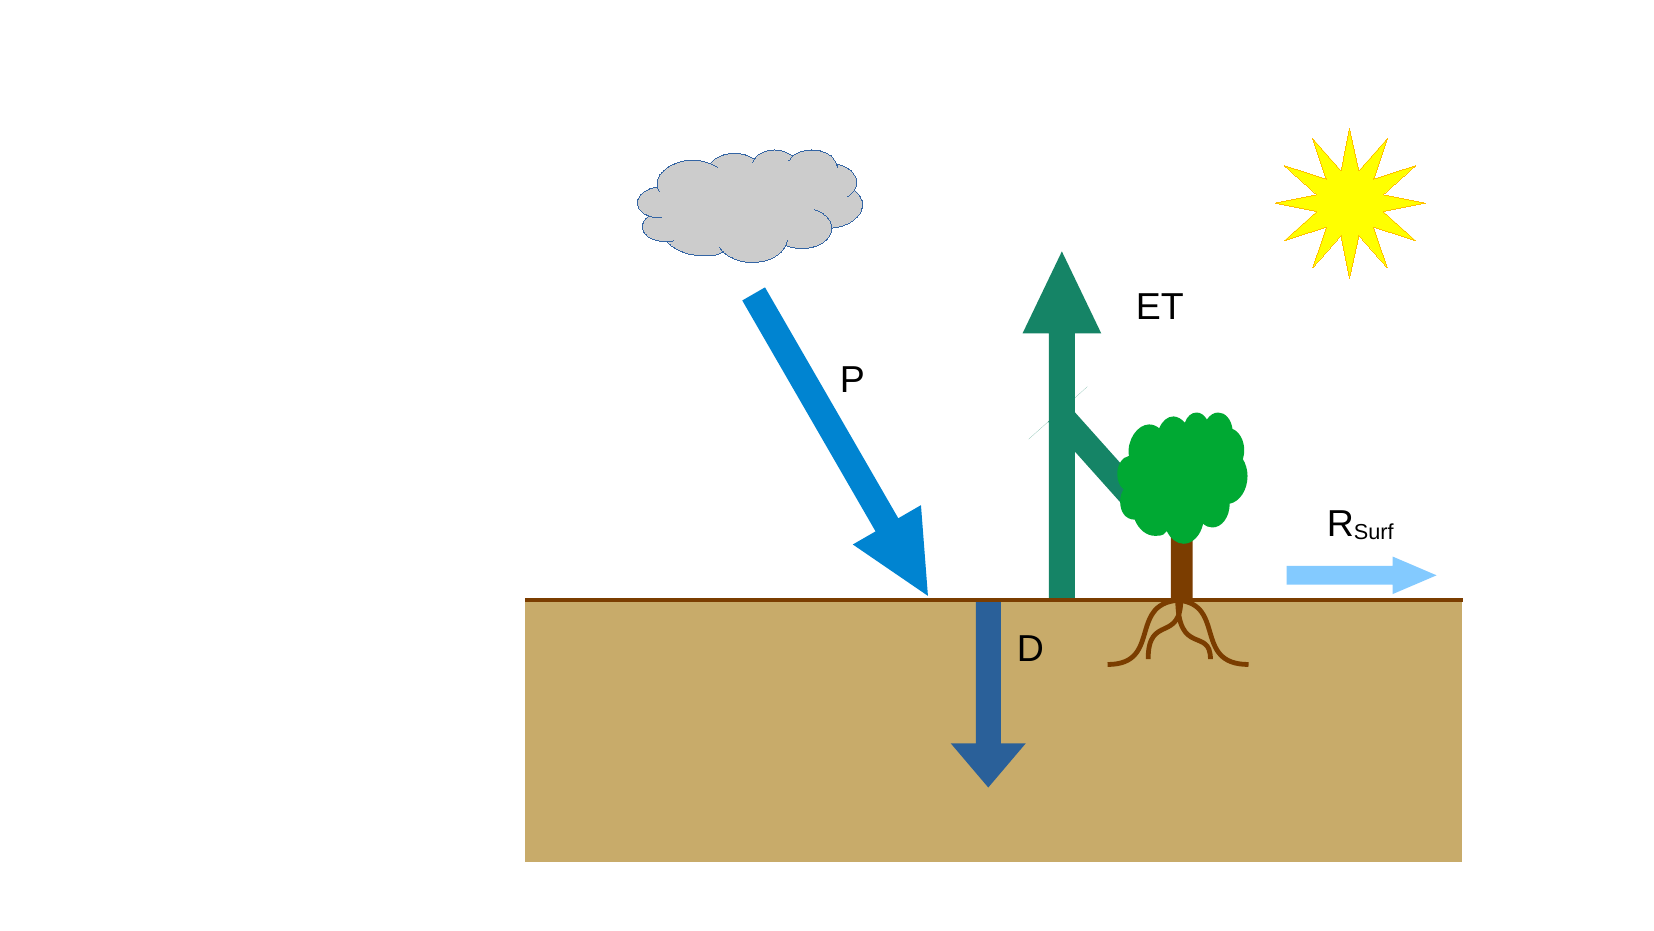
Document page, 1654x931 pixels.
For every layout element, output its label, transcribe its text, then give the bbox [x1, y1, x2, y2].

text_box [742, 287, 825, 444]
text_box [637, 149, 863, 263]
text_box RSurf [1312, 495, 1425, 557]
text_box [1275, 128, 1426, 279]
text_box [1022, 251, 1248, 598]
text_box [829, 451, 928, 596]
text_box P [825, 351, 976, 451]
text_box [1153, 604, 1176, 632]
text_box ET [1121, 278, 1286, 346]
text_box D [1002, 619, 1153, 719]
text_box [1286, 557, 1437, 595]
text_box [524, 599, 1463, 863]
